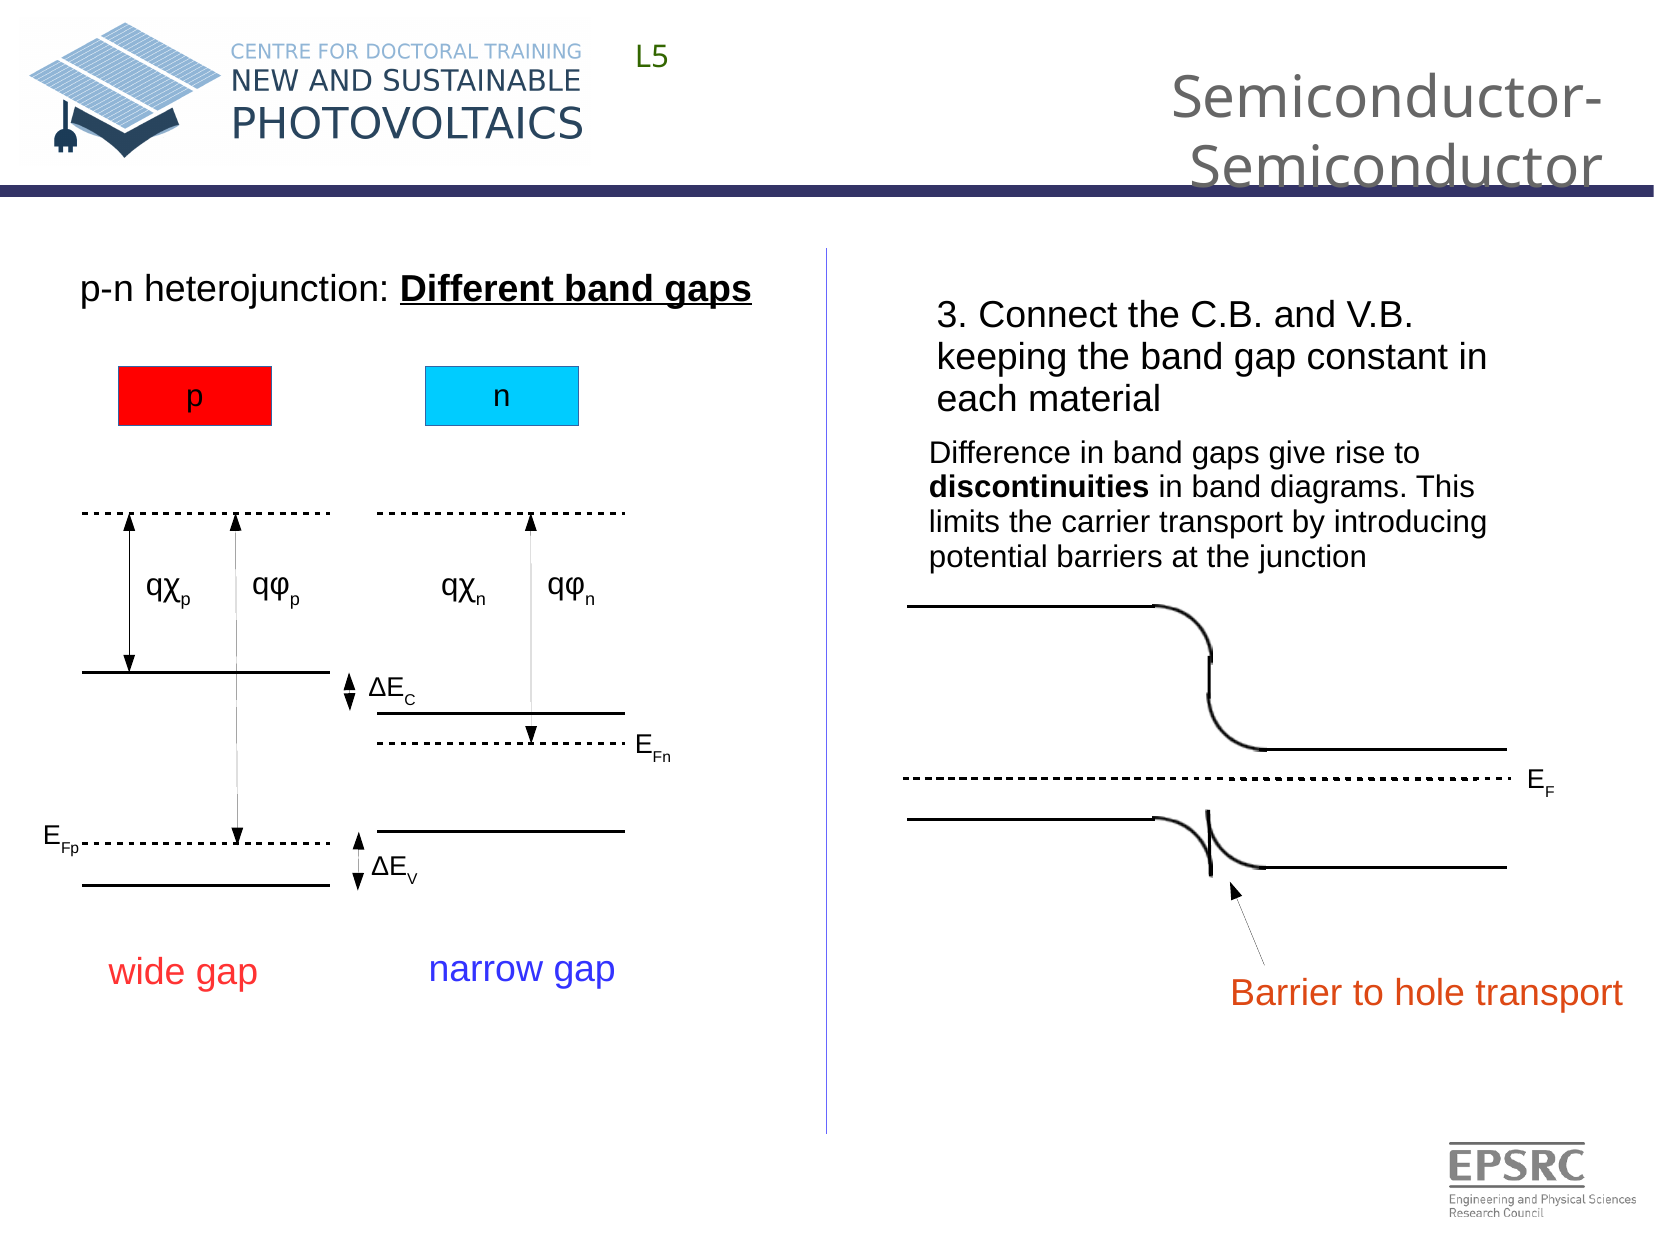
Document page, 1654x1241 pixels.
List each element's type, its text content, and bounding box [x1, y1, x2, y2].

text_box p-n heterojunction: Different band gaps [64, 259, 768, 317]
text_box p [118, 366, 272, 426]
text_box qφp [237, 559, 315, 618]
text_box L5 [620, 29, 880, 80]
text_box wide gap [93, 943, 273, 1001]
picture [19, 17, 591, 166]
text_box EF [1512, 756, 1570, 808]
picture [1152, 809, 1266, 878]
text_box ΔEV [356, 843, 490, 899]
text_box 3. Connect the C.B. and V.B. keeping the band gap constant in each material [921, 285, 1546, 427]
text_box Difference in band gaps give rise to discontinuities in band diagrams. This limits the carrier transport by introducing potential barriers at the junction [914, 427, 1564, 595]
text_box narrow gap [414, 940, 631, 998]
text_box qχp [131, 554, 207, 612]
text_box n [425, 366, 579, 426]
text_box qχn [426, 554, 502, 612]
text_box ΔEC [353, 665, 487, 720]
text_box qφn [532, 559, 610, 618]
text_box EFp [28, 812, 95, 868]
picture [1206, 692, 1267, 752]
text_box Semiconductor-Semiconductor [767, 51, 1618, 142]
text_box EFn [619, 721, 686, 774]
picture [1449, 1142, 1636, 1217]
text_box Barrier to hole transport [1215, 964, 1639, 1022]
picture [1152, 604, 1213, 665]
